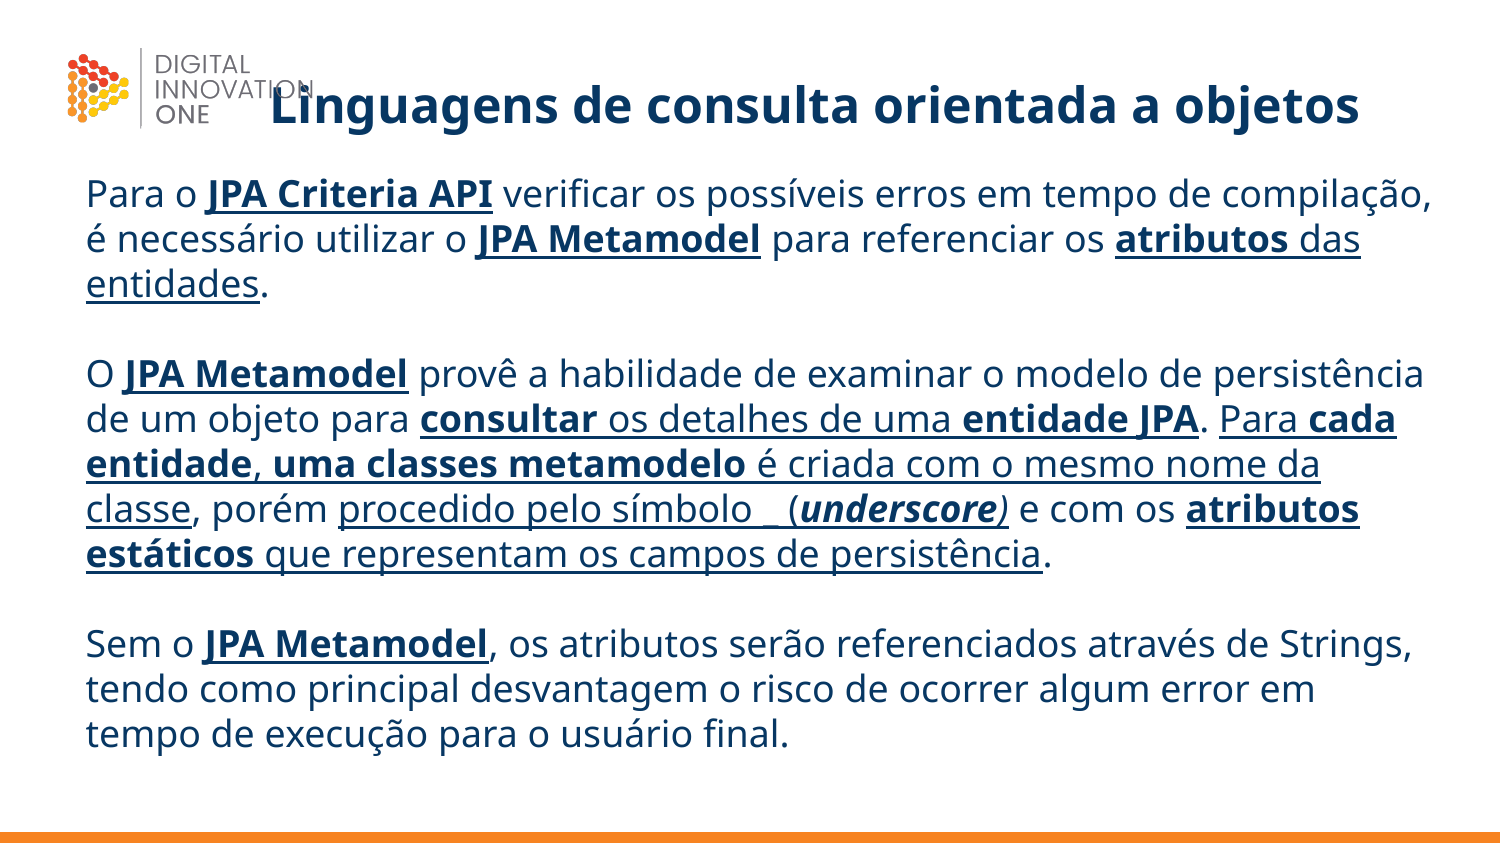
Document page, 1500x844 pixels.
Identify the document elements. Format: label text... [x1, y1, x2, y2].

text_box Para o JPA Criteria API verificar os possíveis erros em tempo de compilação, é necessário utilizar o JPA Metamodel para referenciar os atributos das entidades. O JPA Metamodel provê a habilidade de examinar o modelo de persistência de um objeto para consultar os detalhes de uma entidade JPA. Para cada entidade, uma classes metamodelo é criada com o mesmo nome da classe, porém procedido pelo símbolo _ (underscore) e com os atributos estáticos que representam os campos de persistência. Sem o JPA Metamodel, os atributos serão referenciados através de Strings, tendo como principal desvantagem o risco de ocorrer algum error em tempo de execução para o usuário final. [58, 107, 1449, 745]
text_box [0, 832, 1500, 843]
picture [51, 39, 330, 137]
subtitle Linguagens de consulta orientada a objetos [330, 65, 1449, 107]
